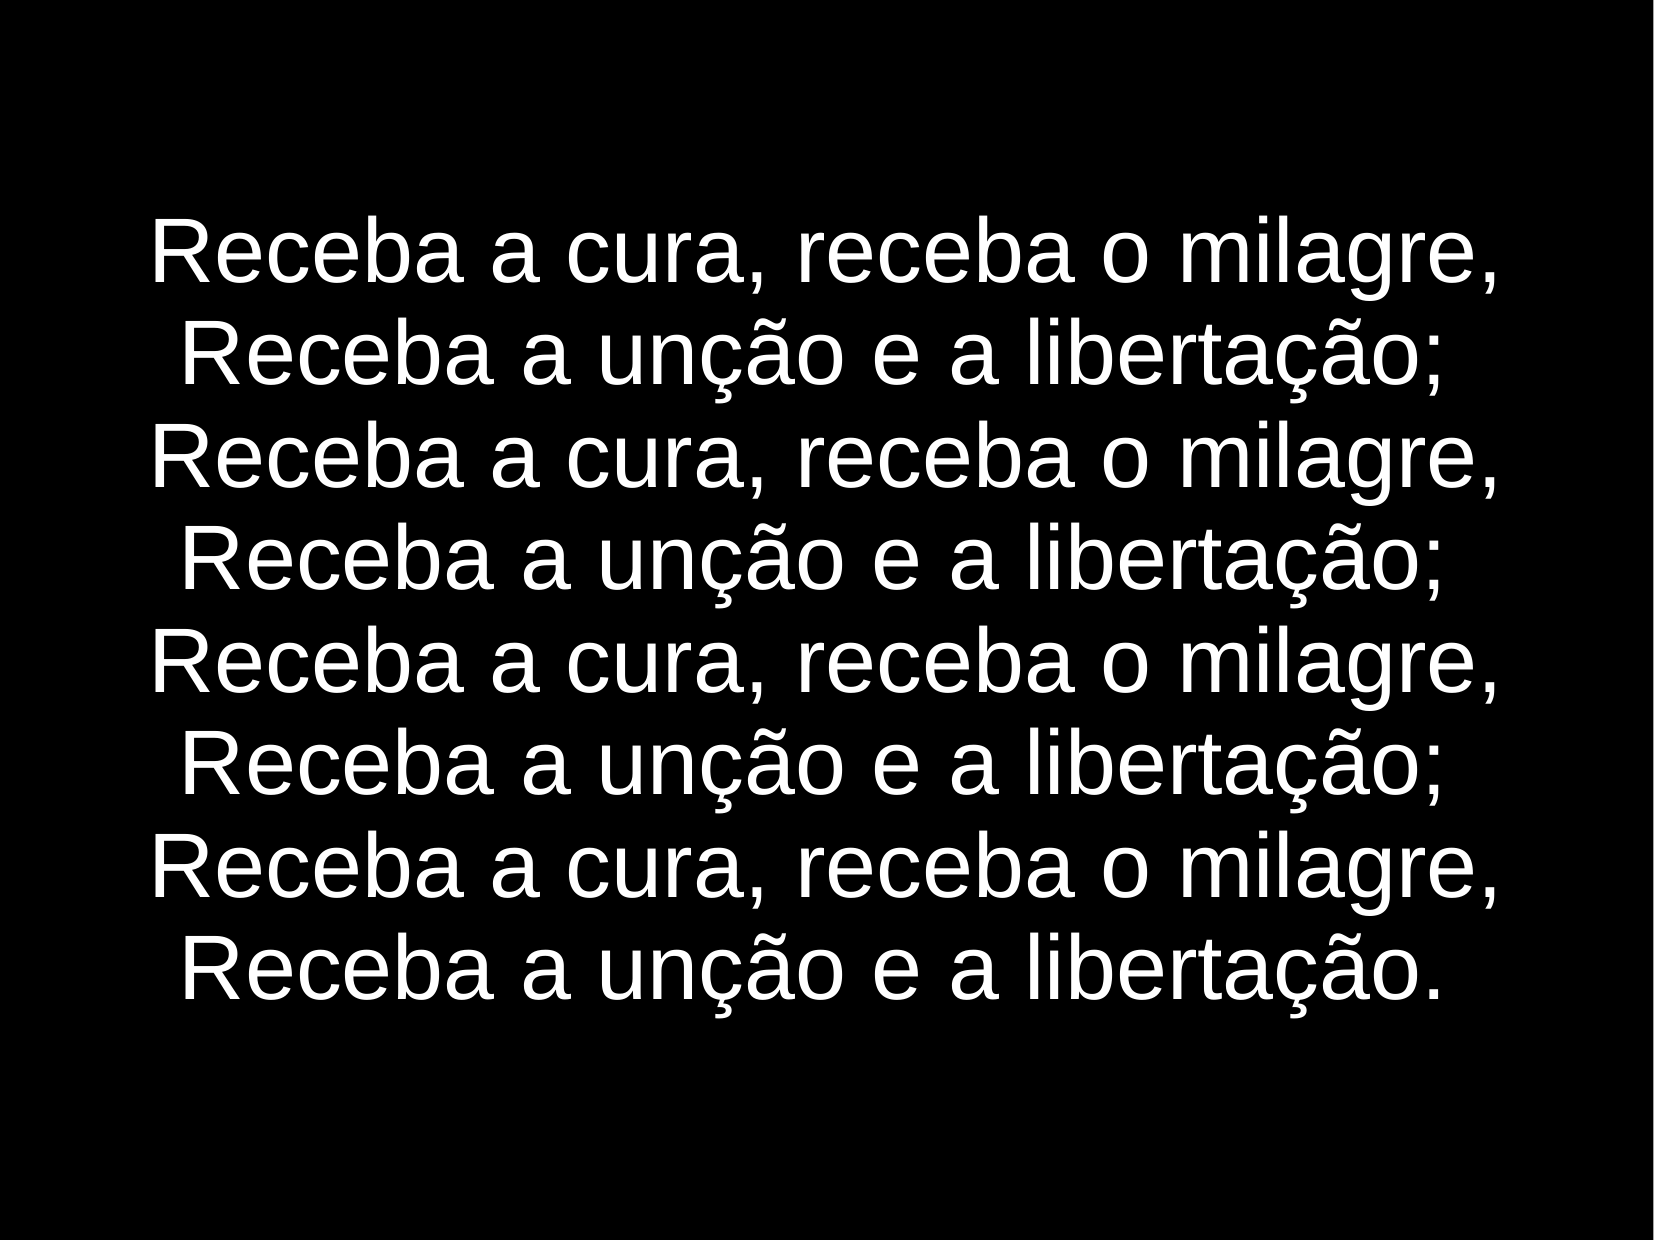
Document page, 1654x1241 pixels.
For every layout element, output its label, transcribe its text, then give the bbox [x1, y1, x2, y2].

subtitle Receba a cura, receba o milagre, Receba a unção e a libertação; Receba a cura, receba o milagre, Receba a unção e a libertação; Receba a cura, receba o milagre, Receba a unção e a libertação; Receba a cura, receba o milagre, Receba a unção e a libertação. [82, 49, 1571, 1170]
